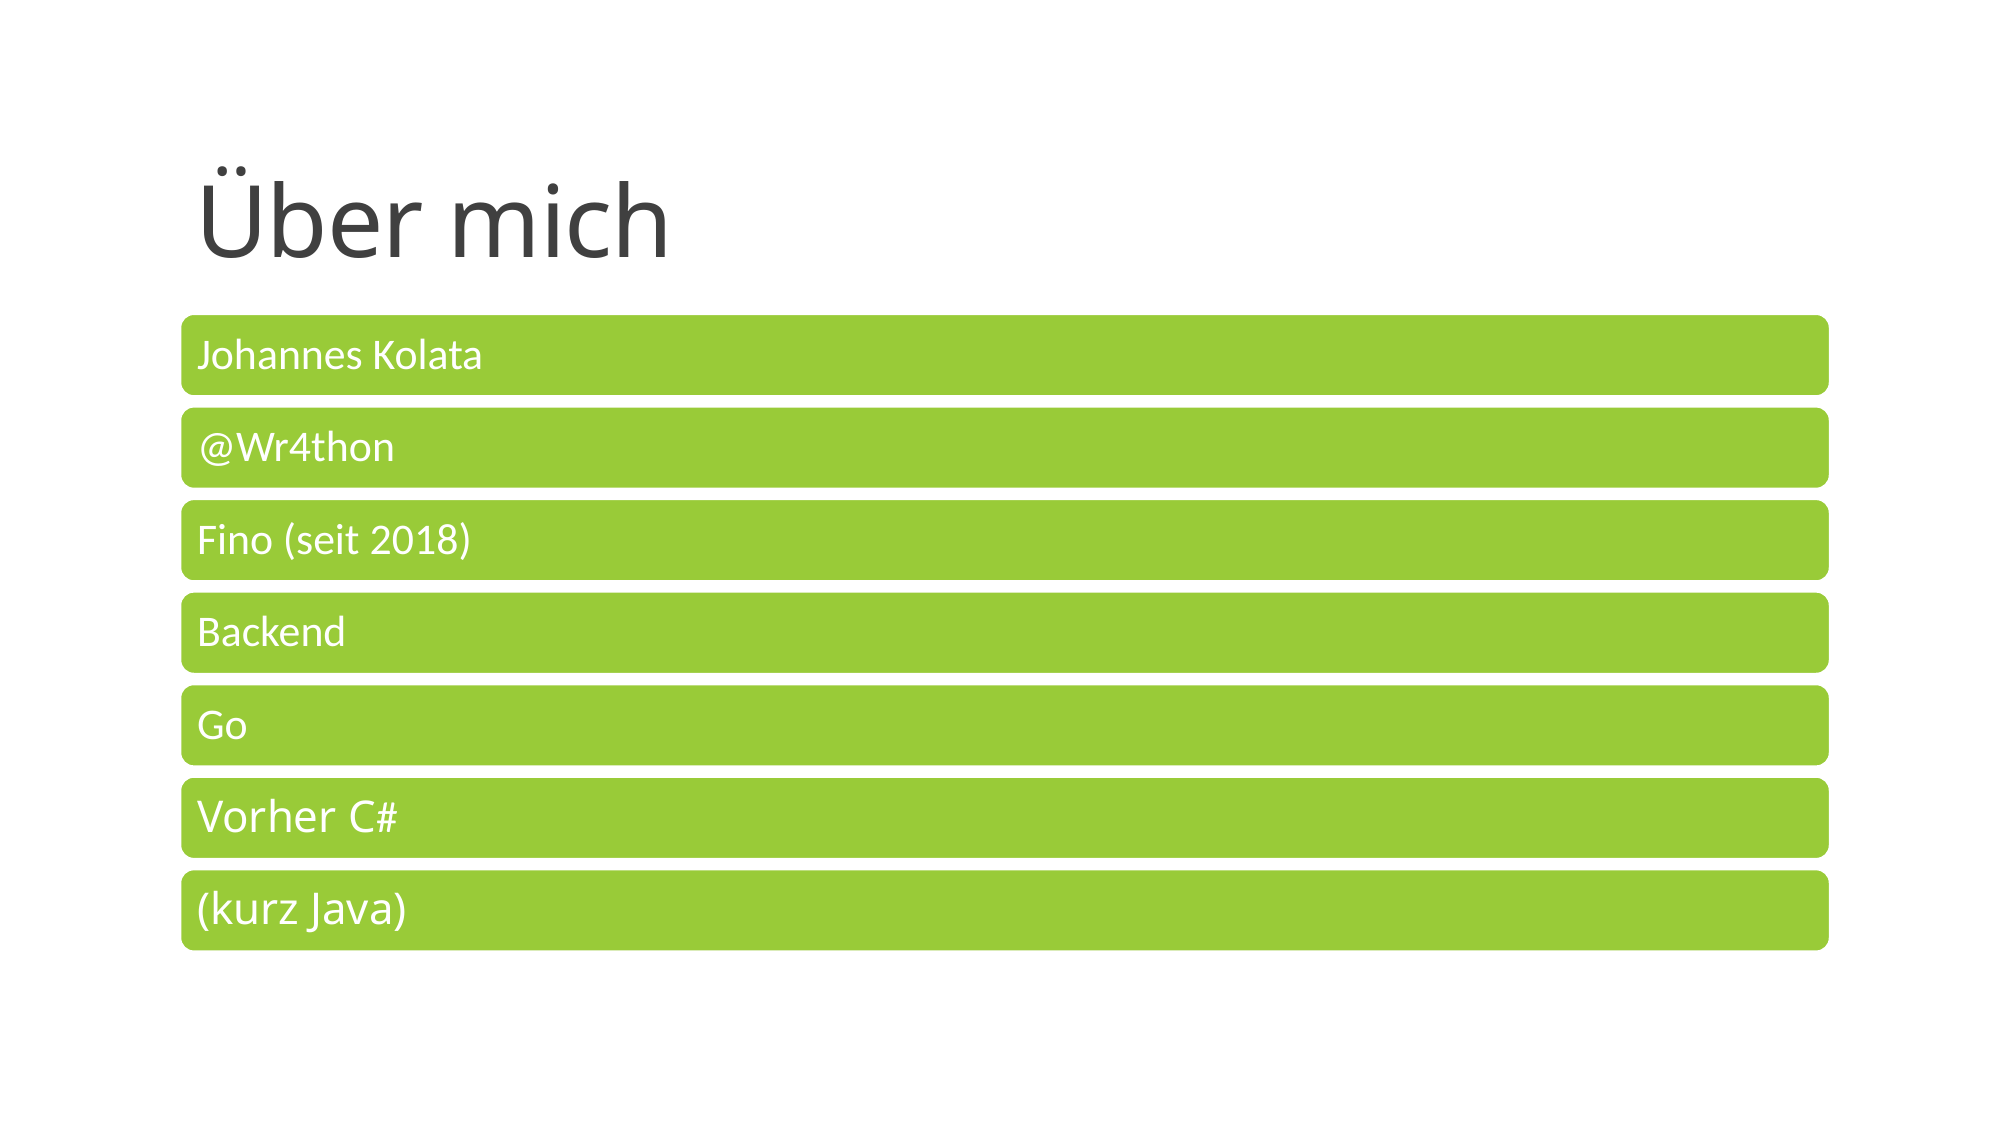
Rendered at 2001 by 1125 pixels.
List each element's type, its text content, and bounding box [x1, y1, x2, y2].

text_box Fino (seit 2018) [180, 498, 1831, 582]
title Über mich [180, 47, 1831, 286]
text_box Vorher C# [180, 776, 1831, 860]
text_box (kurz Java) [180, 869, 1831, 952]
text_box @Wr4thon [180, 406, 1831, 489]
text_box Go [180, 683, 1831, 767]
text_box Backend [180, 591, 1831, 675]
text_box Johannes Kolata [180, 313, 1831, 397]
